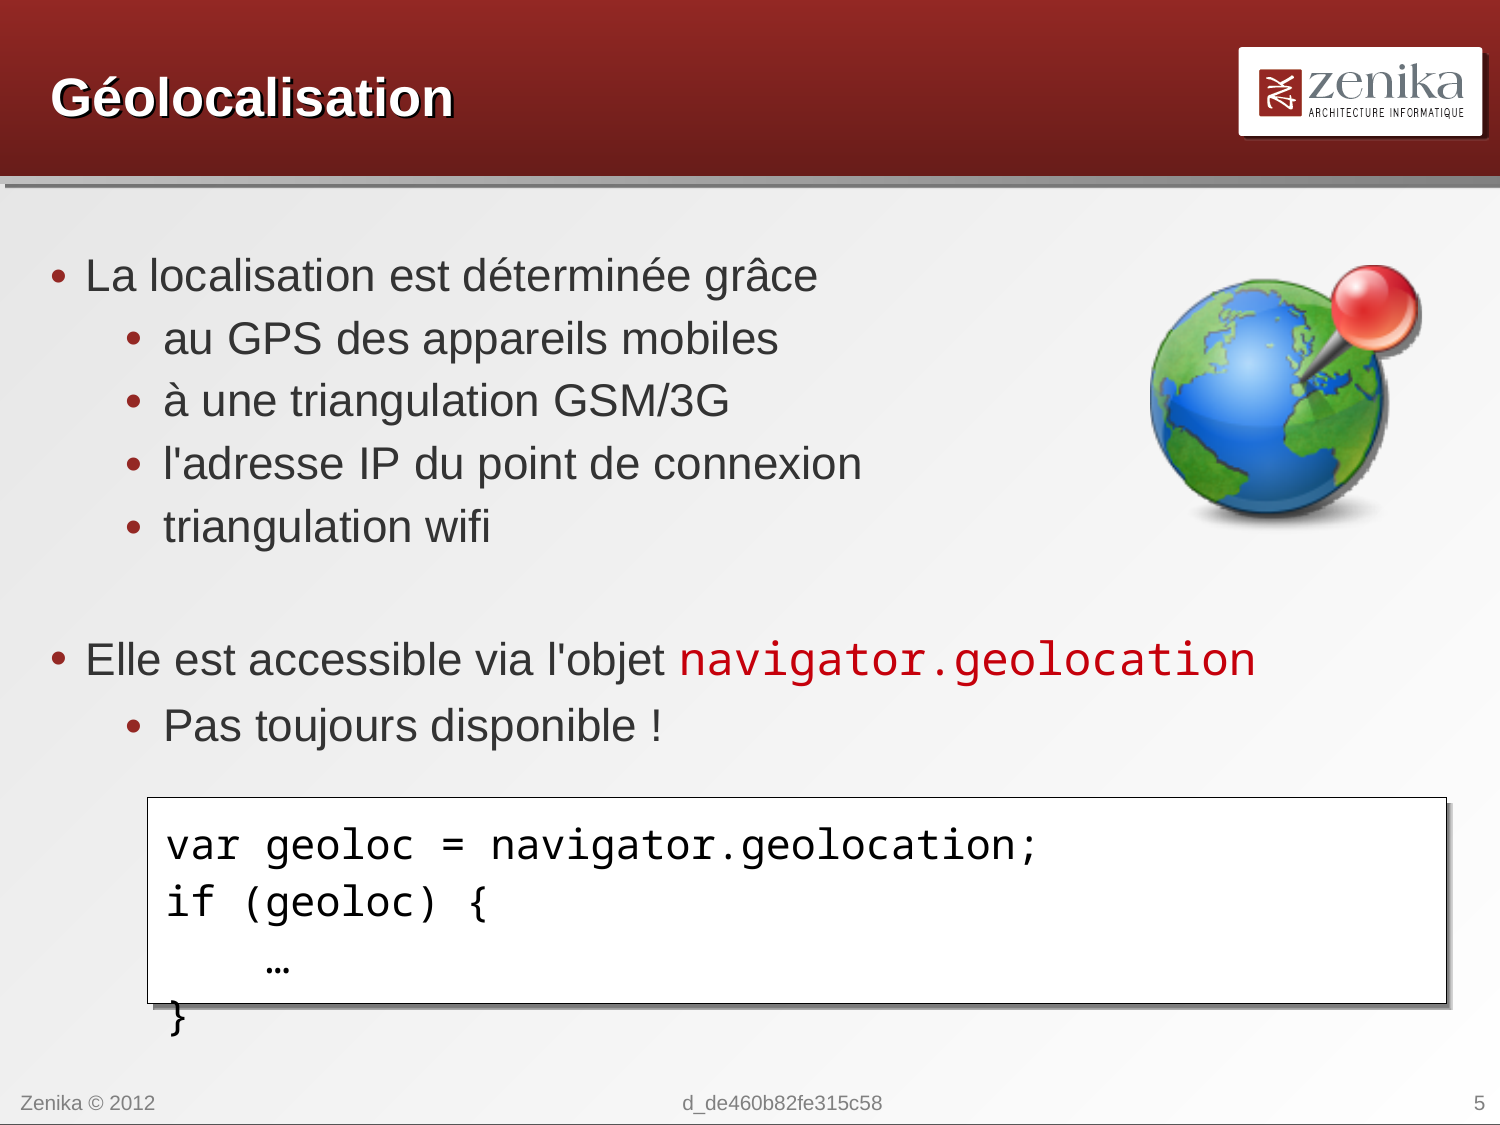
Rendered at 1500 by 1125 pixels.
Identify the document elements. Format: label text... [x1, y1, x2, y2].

text_box var geoloc = navigator.geolocation; if (geoloc) { … } [147, 797, 1447, 1004]
picture [1150, 265, 1418, 533]
title Géolocalisation [50, 15, 1206, 180]
list La localisation est déterminée grâce au GPS des appareils mobiles à une triangulation GSM/3G l'adresse IP du point de connexion triangulation wifi Elle est accessible via l'objet navigator.geolocation Pas toujours disponible ! [50, 249, 1435, 1079]
picture [1257, 58, 1464, 125]
